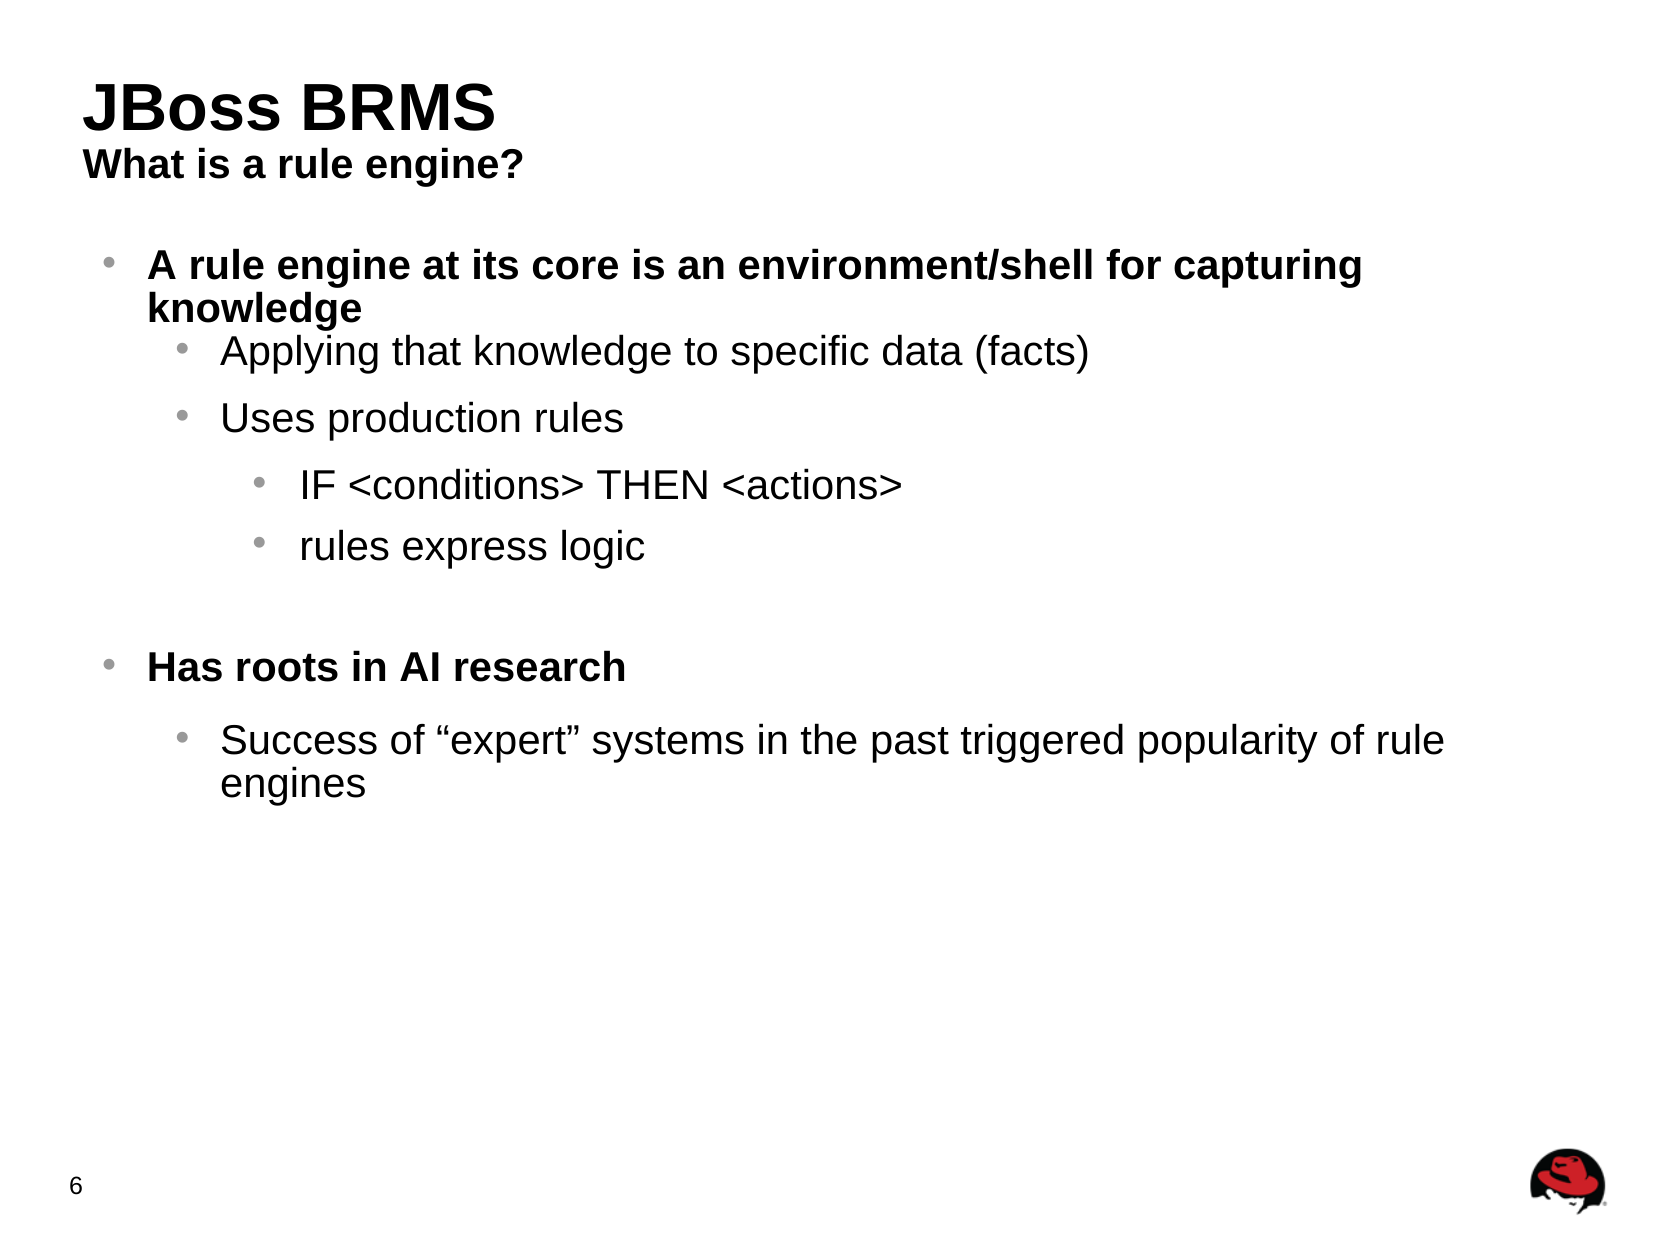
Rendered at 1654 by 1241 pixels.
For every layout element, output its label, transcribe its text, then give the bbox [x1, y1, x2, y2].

picture [1529, 1146, 1613, 1224]
title JBoss BRMS What is a rule engine? [82, 44, 1571, 218]
list A rule engine at its core is an environment/shell for capturing knowledge Applying that knowledge to specific data (facts) Uses production rules IF <conditions> THEN <actions> rules express logic Has roots in AI research Success of “expert” systems in the past triggered popularity of rule engines [86, 244, 1575, 1024]
